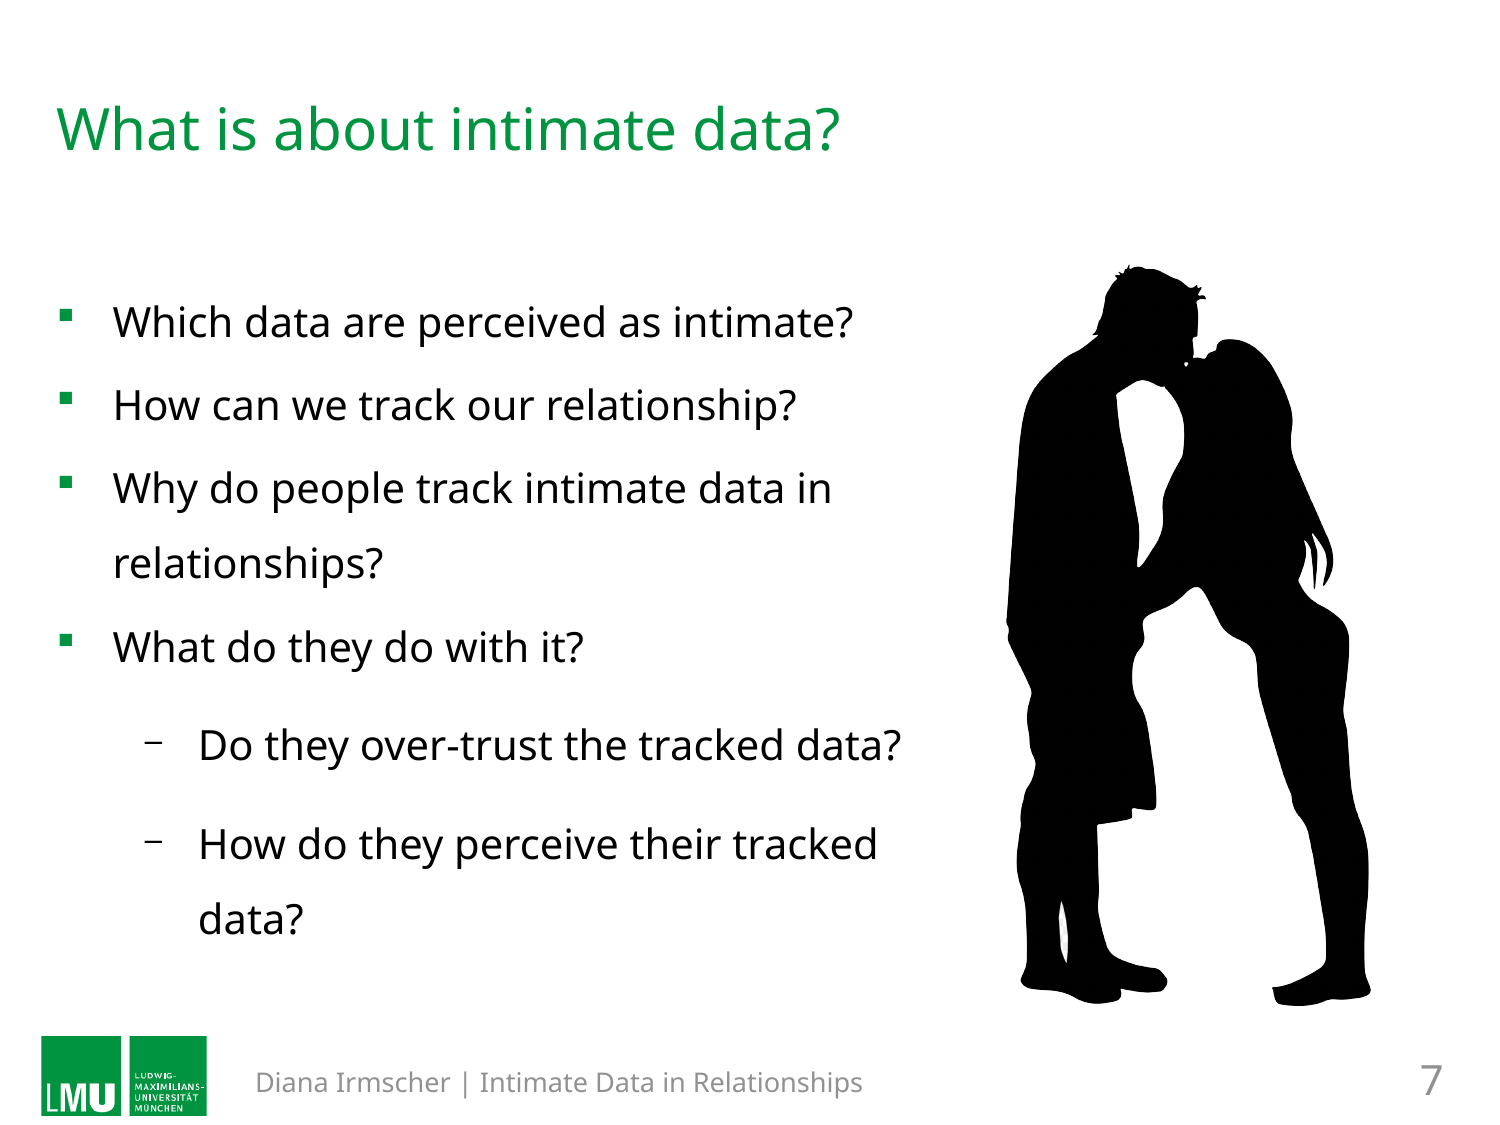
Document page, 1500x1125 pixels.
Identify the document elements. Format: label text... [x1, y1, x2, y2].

list Which data are perceived as intimate? How can we track our relationship? Why do people track intimate data in relationships? What do they do with it? Do they over-trust the tracked data? How do they perceive their tracked data? [41, 263, 981, 1008]
picture [1006, 264, 1371, 1007]
footer Diana Irmscher | Intimate Data in Relationships [240, 1046, 963, 1117]
title What is about intimate data? [41, 37, 1459, 217]
slide_number 20 [1014, 1046, 1459, 1117]
